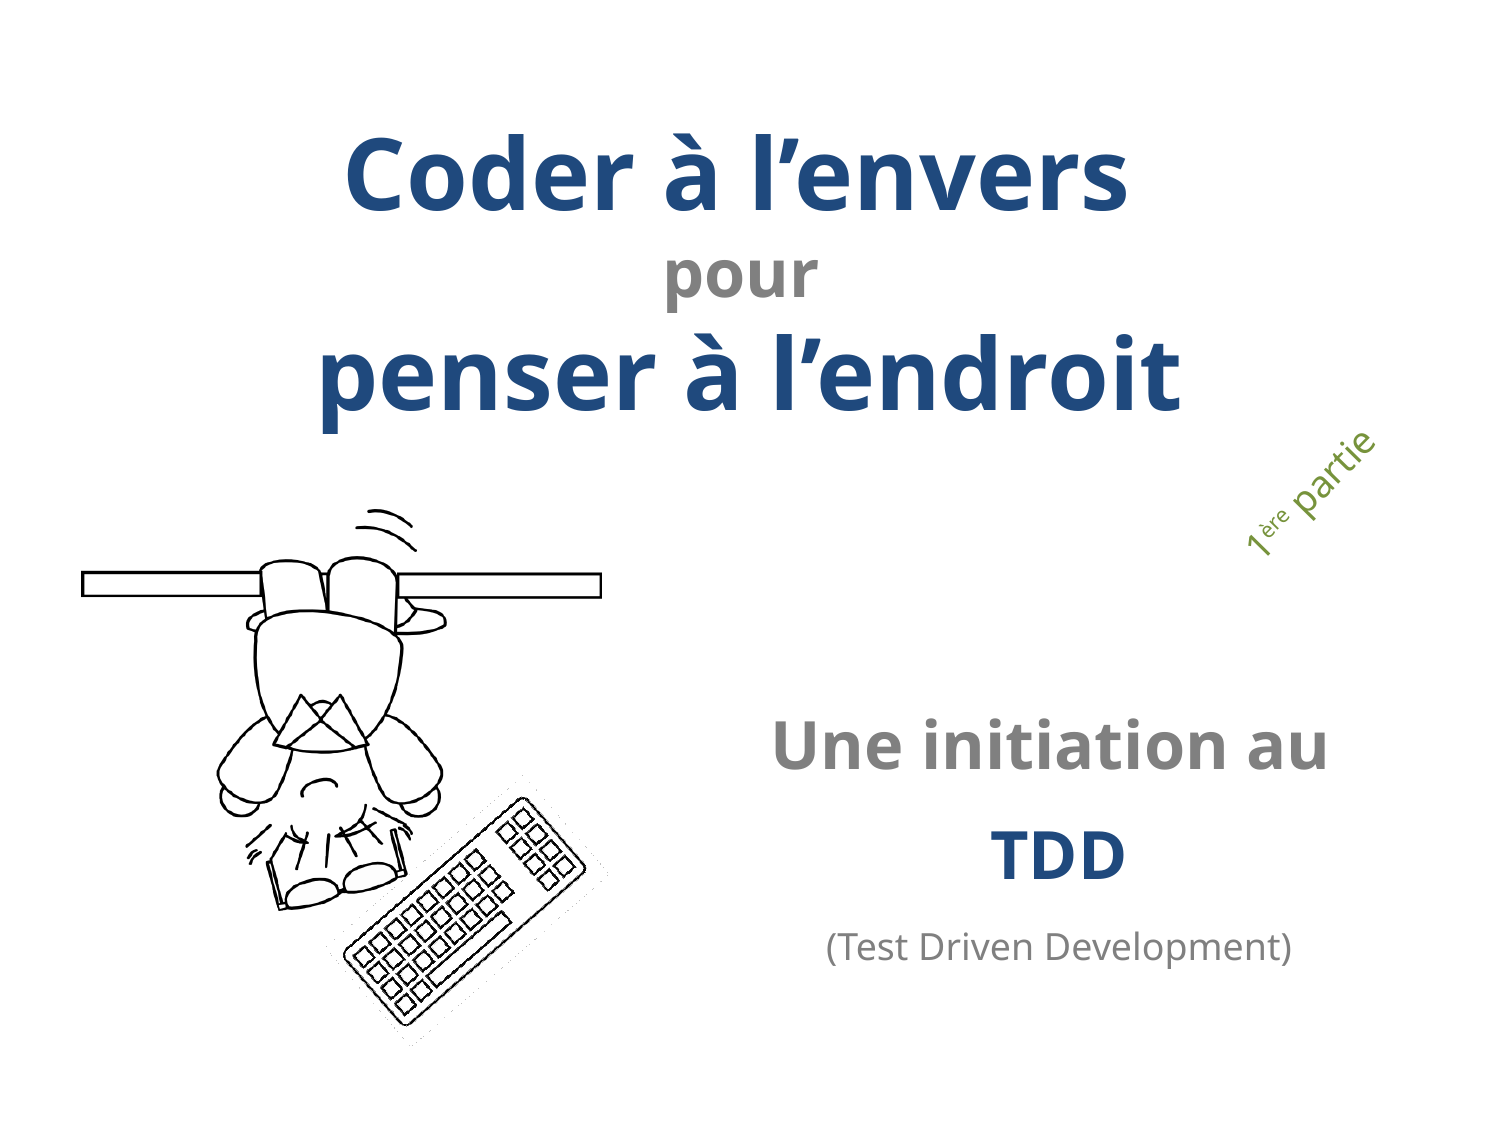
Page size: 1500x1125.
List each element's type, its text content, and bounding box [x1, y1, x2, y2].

picture [81, 509, 608, 1046]
text_box 1ère partie [1218, 373, 1428, 585]
text_box Coder à l’envers pour penser à l’endroit [112, 80, 1388, 461]
text_box Une initiation au TDD (Test Driven Development) [678, 634, 1440, 1036]
